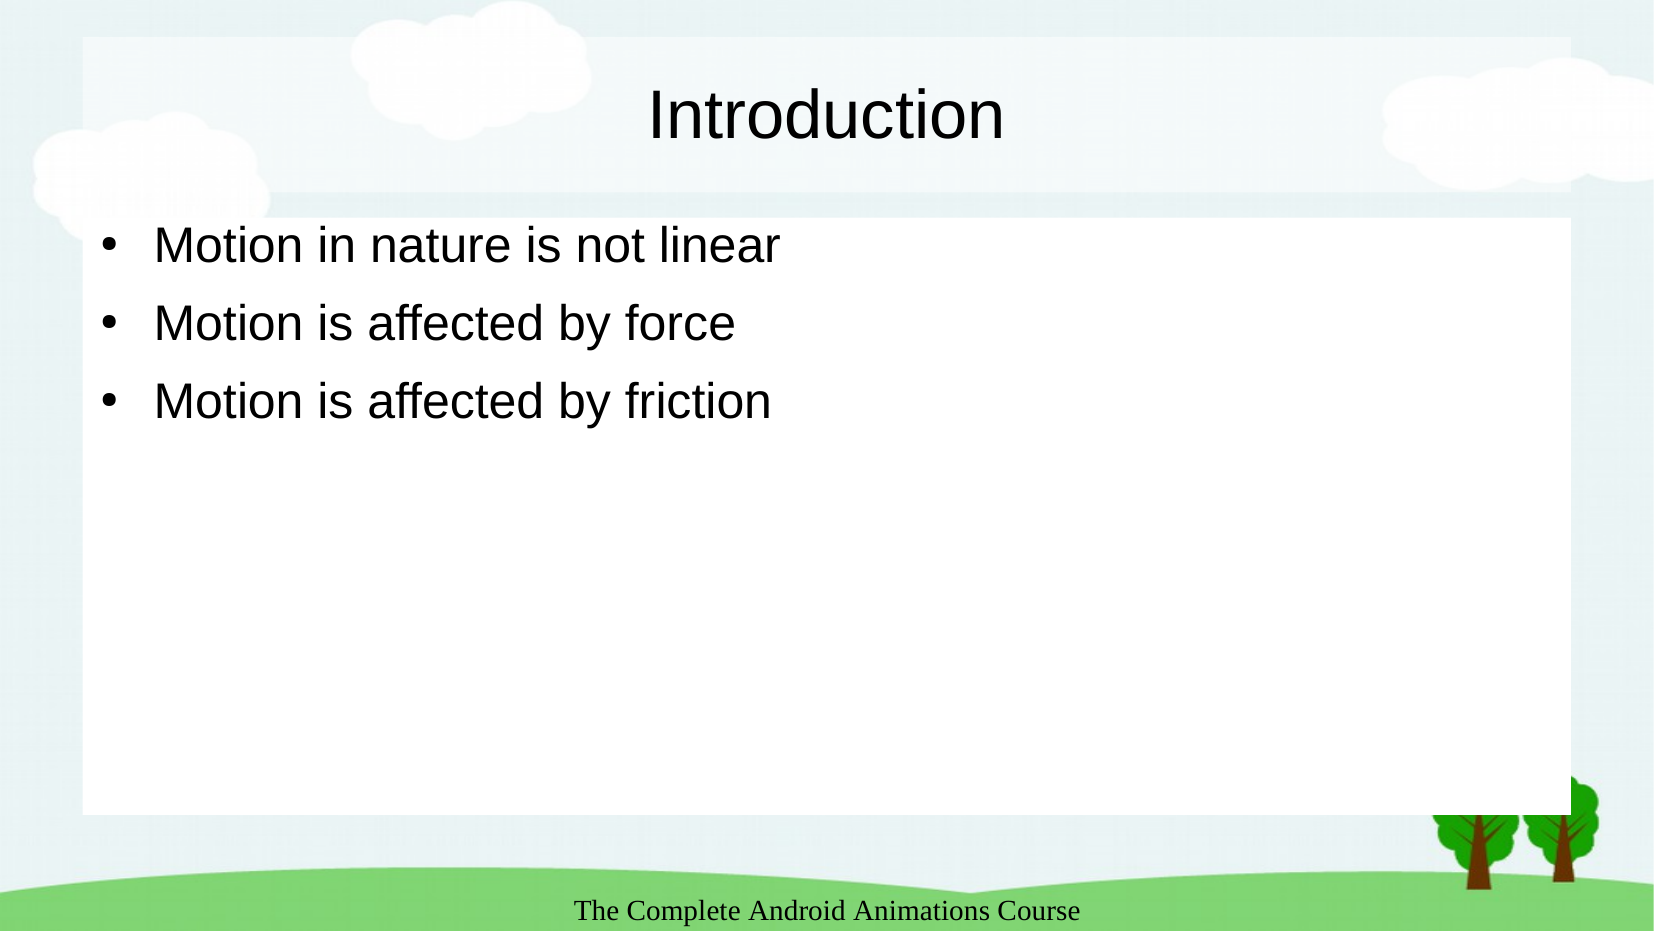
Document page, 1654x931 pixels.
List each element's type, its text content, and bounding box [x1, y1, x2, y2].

title Introduction [82, 37, 1571, 193]
list Motion in nature is not linear Motion is affected by force Motion is affected by friction [82, 217, 1571, 815]
picture [0, 0, 1654, 931]
